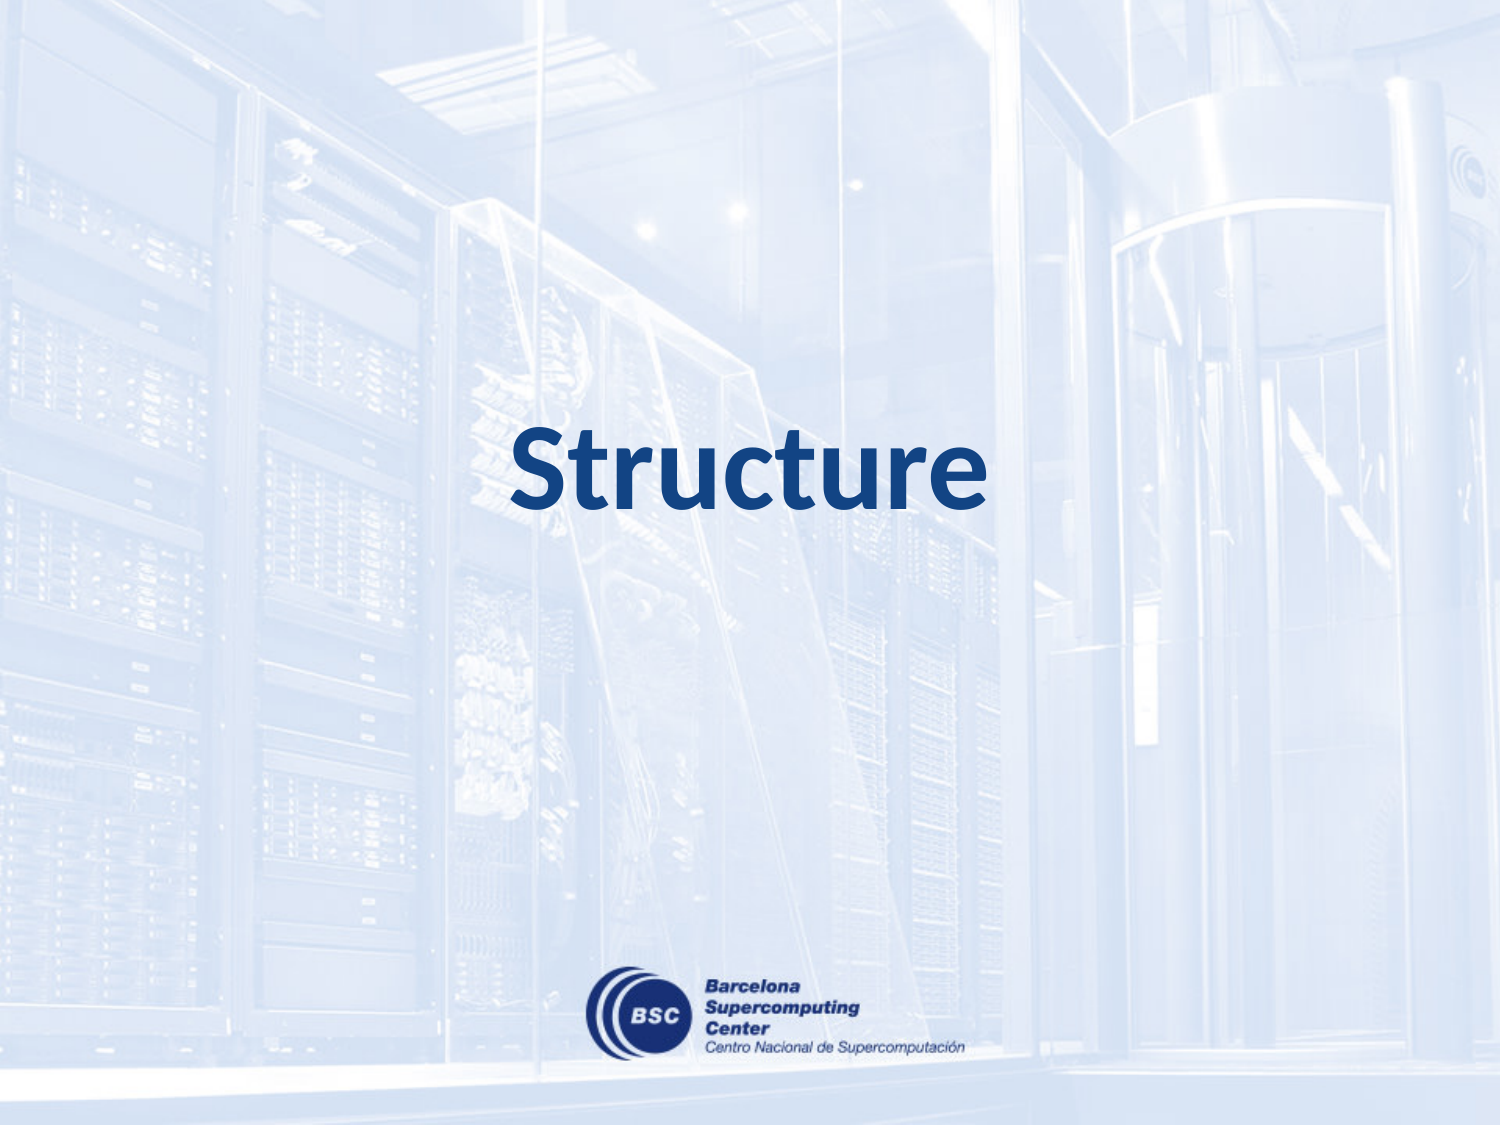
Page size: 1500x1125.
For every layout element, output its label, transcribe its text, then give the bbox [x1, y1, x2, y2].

picture [0, 0, 1500, 1125]
text_box Structure [188, 143, 1311, 794]
